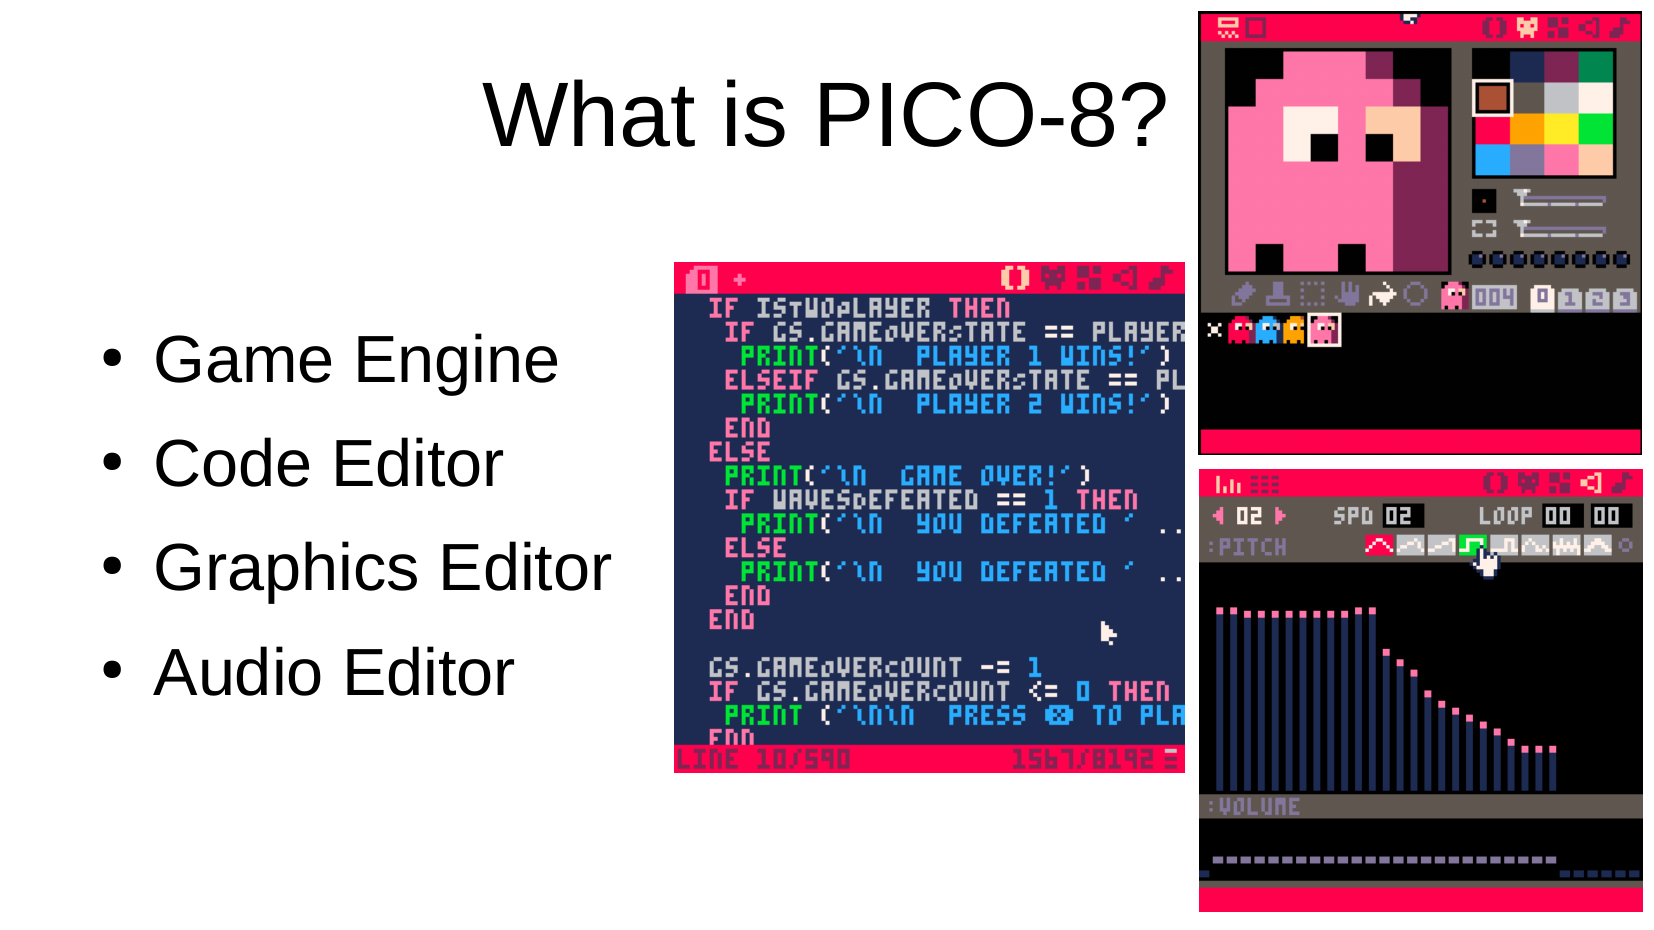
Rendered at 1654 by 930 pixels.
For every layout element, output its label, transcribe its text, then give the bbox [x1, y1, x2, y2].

picture [674, 262, 1185, 773]
picture [1198, 11, 1642, 455]
list Game Engine Code Editor Graphics Editor Audio Editor [82, 217, 1571, 757]
title What is PICO-8? [82, 37, 1198, 193]
picture [1199, 469, 1643, 912]
